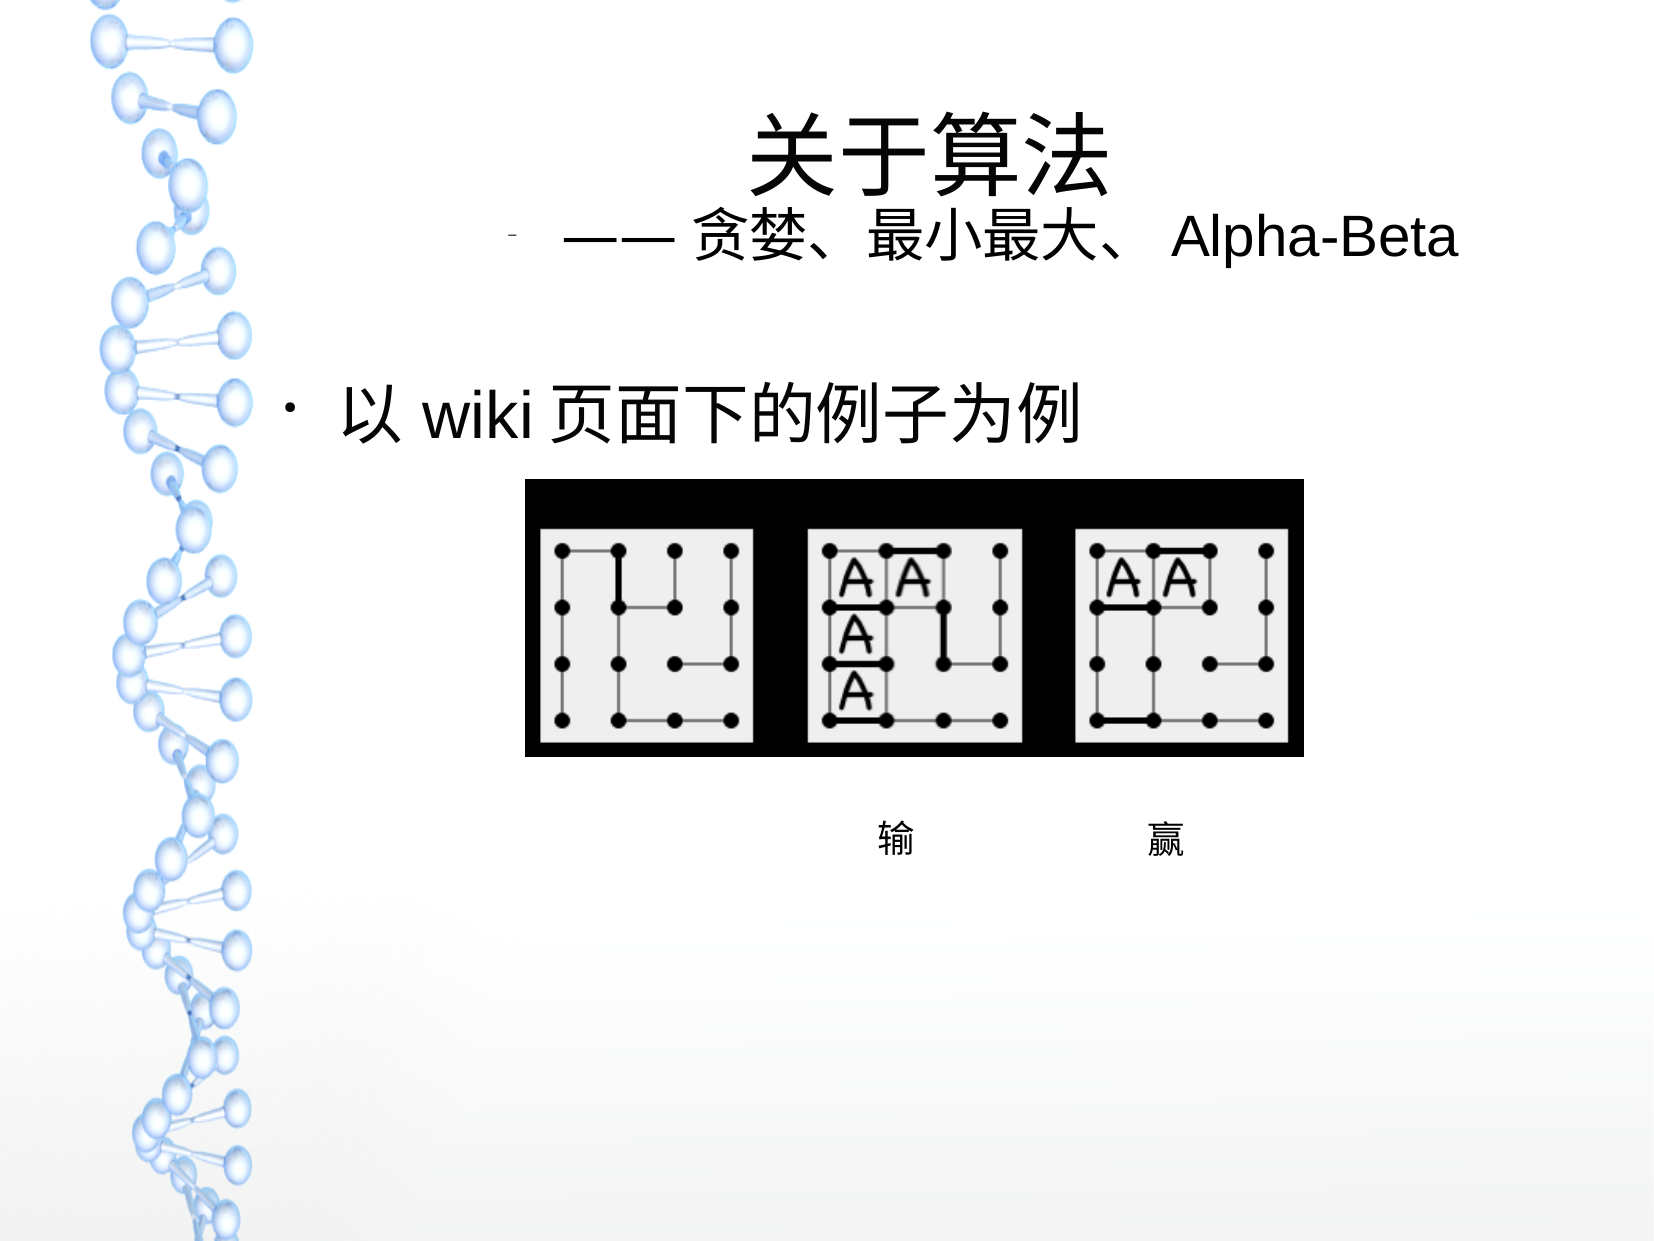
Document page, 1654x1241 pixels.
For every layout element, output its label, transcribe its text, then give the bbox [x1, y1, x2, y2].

picture [0, 0, 1654, 1241]
text_box 输 [862, 810, 931, 869]
list 以wiki页面下的例子为例 [265, 360, 1595, 1081]
title 关于算法 [265, 47, 1595, 252]
text_box ——贪婪、最小最大、Alpha-Beta [405, 195, 1654, 278]
text_box 赢 [1132, 811, 1201, 871]
